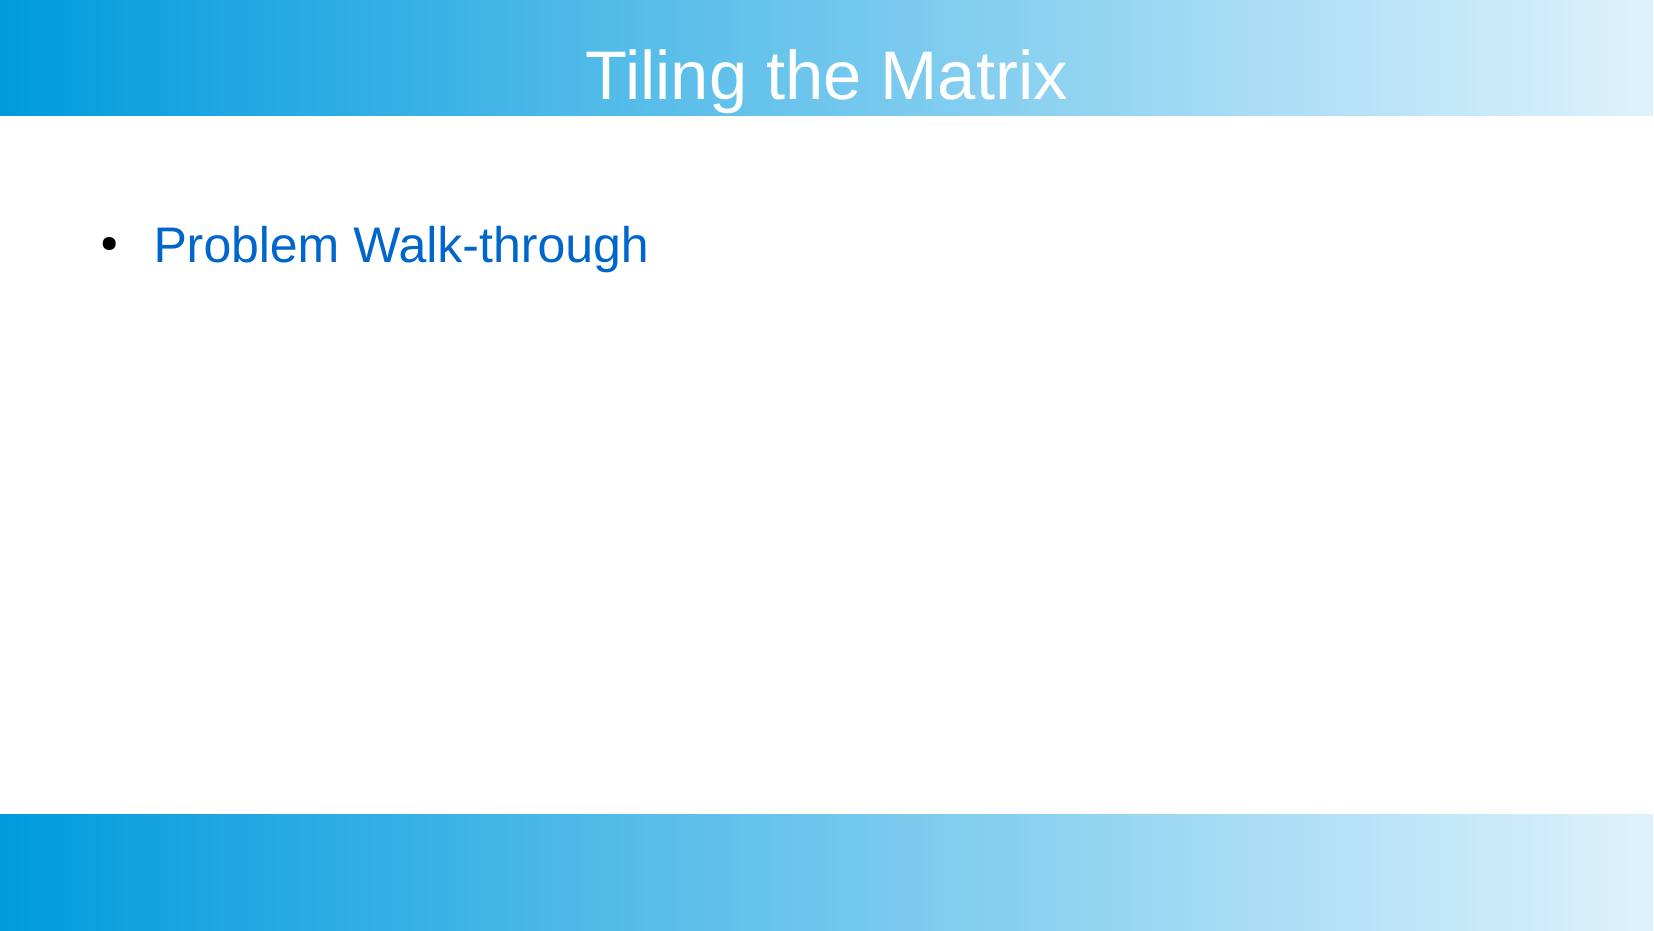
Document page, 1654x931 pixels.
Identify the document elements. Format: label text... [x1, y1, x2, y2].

title Tiling the Matrix [82, 37, 1571, 116]
list Problem Walk-through [82, 217, 1571, 758]
